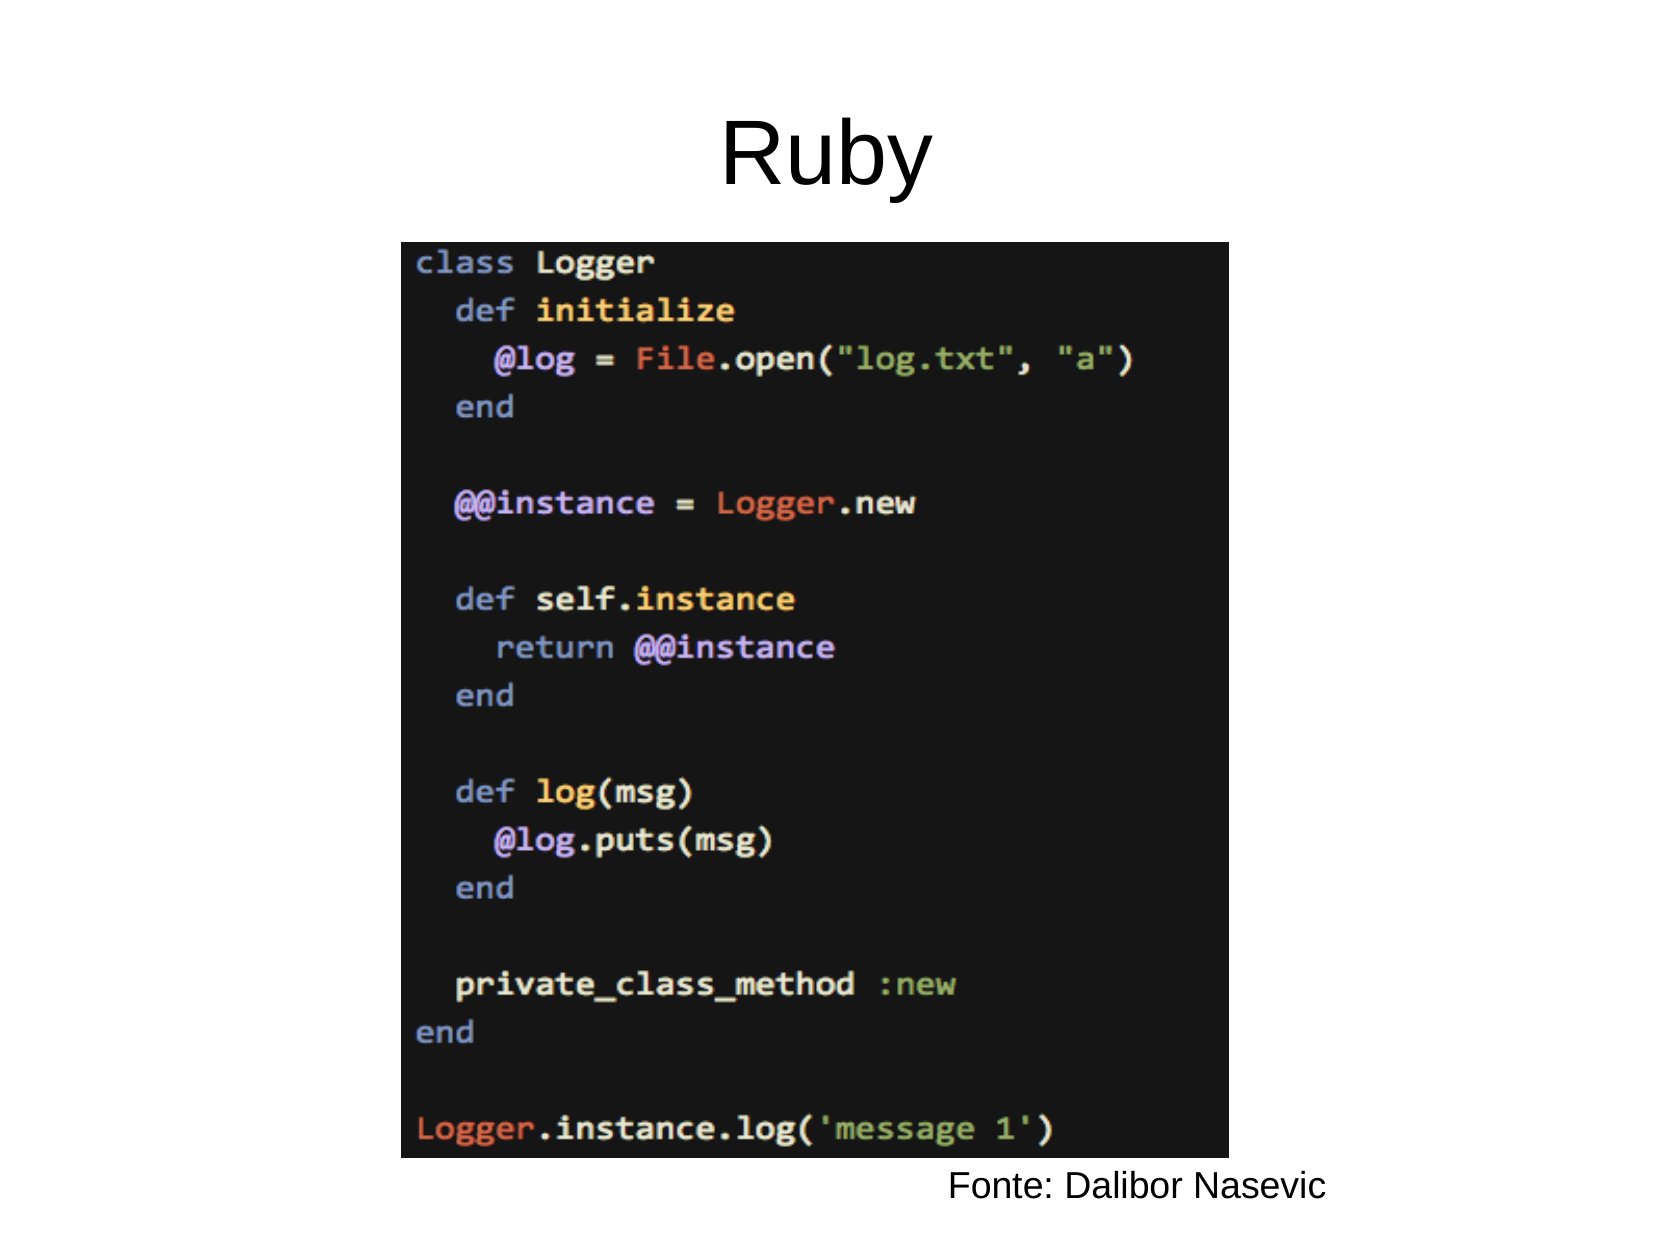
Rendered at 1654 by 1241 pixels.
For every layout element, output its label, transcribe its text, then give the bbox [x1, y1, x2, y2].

text_box Fonte: Dalibor Nasevic [933, 1157, 1619, 1241]
picture [401, 242, 1229, 1158]
title Ruby [82, 49, 1571, 257]
